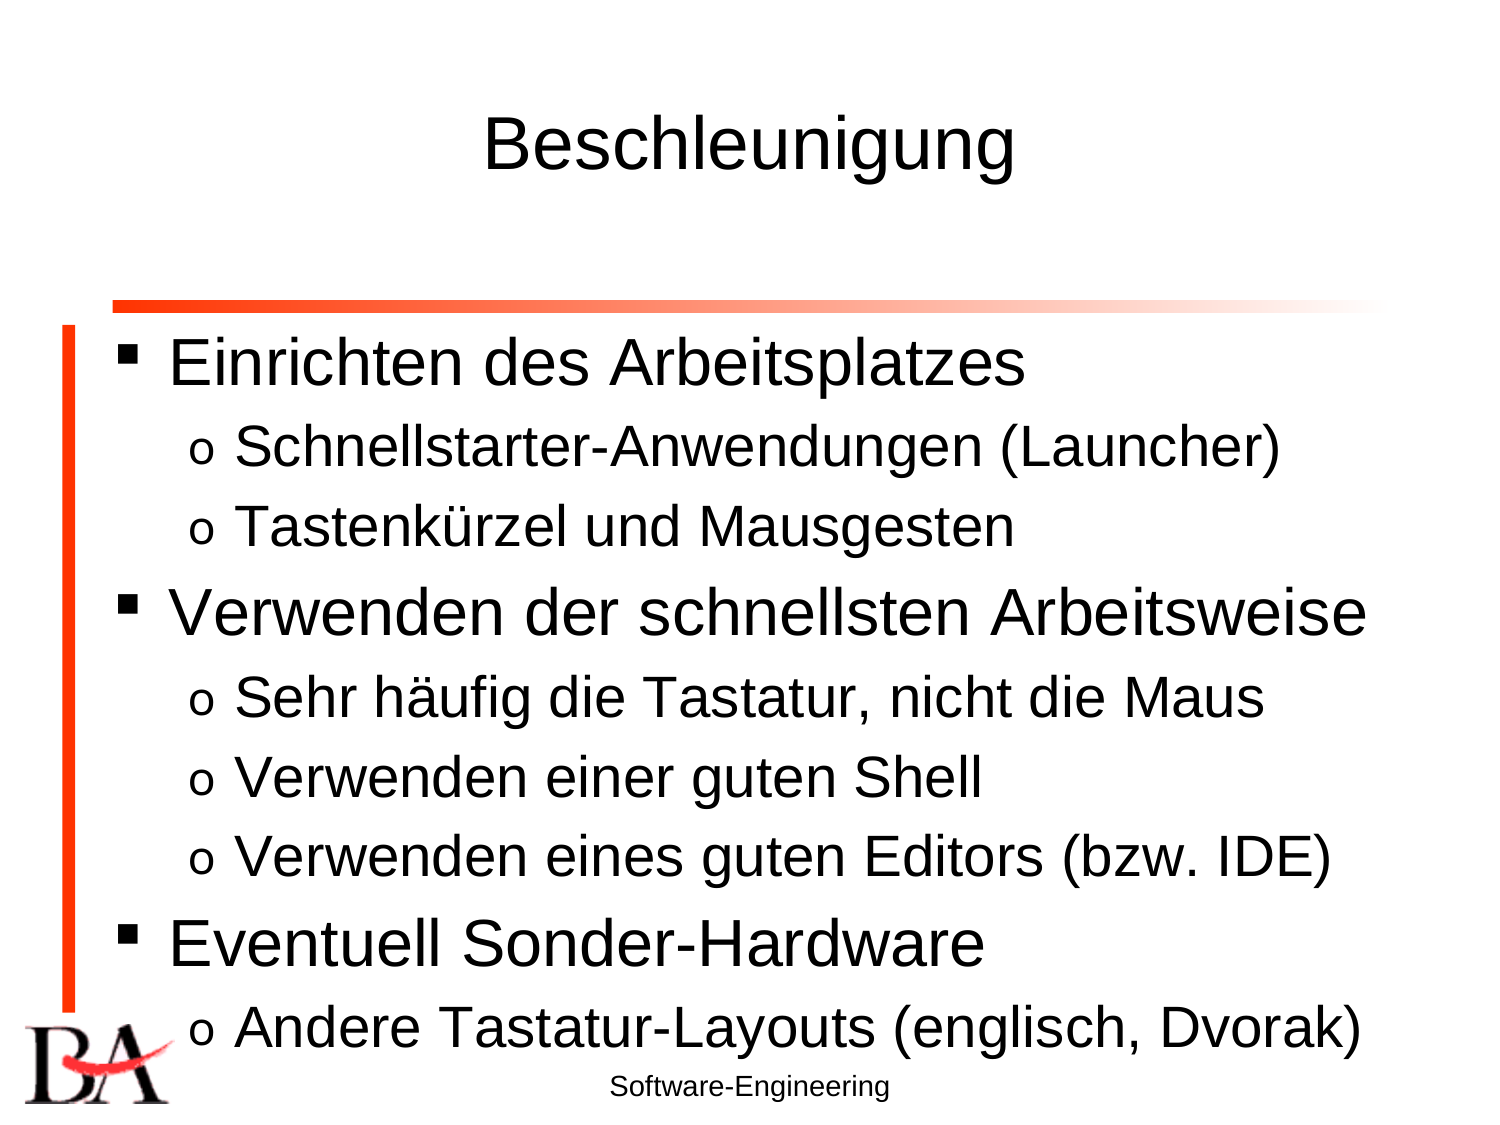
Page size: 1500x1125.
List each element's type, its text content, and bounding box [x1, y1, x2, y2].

picture [24, 1024, 175, 1104]
title Beschleunigung [112, 28, 1388, 259]
list Einrichten des Arbeitsplatzes Schnellstarter-Anwendungen (Launcher) Tastenkürzel und Mausgesten Verwenden der schnellsten Arbeitsweise Sehr häufig die Tastatur, nicht die Maus Verwenden einer guten Shell Verwenden eines guten Editors (bzw. IDE) Eventuell Sonder-Hardware Andere Tastatur-Layouts (englisch, Dvorak) [112, 324, 1388, 1059]
